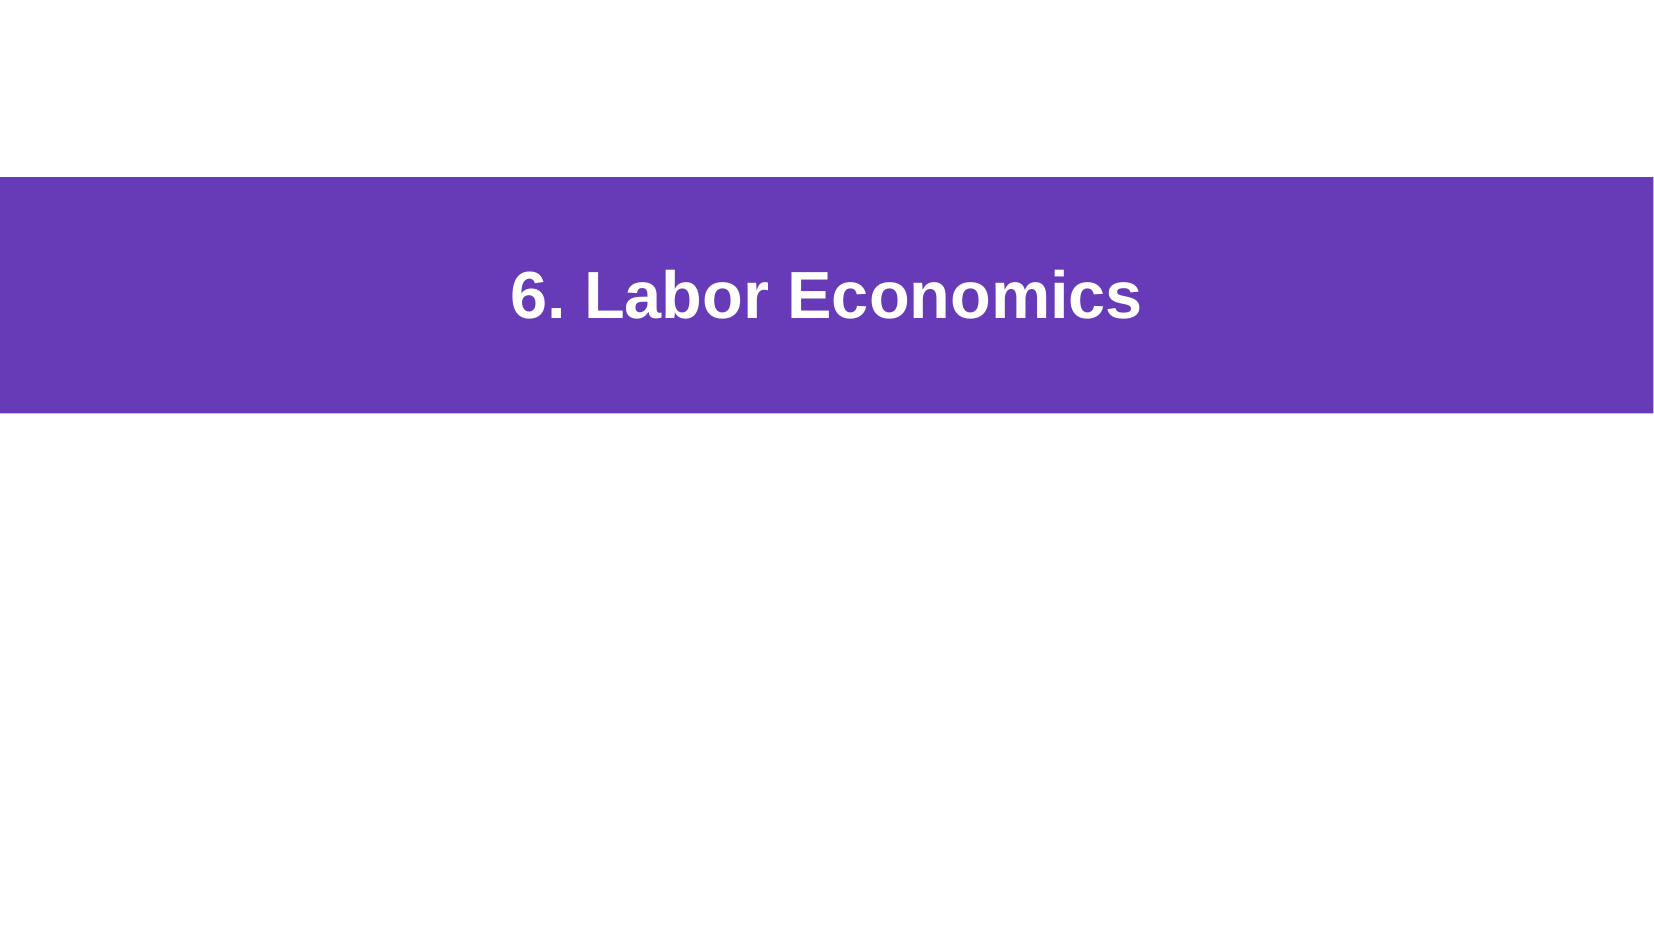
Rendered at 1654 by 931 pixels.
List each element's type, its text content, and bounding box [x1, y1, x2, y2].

title 6. Labor Economics [0, 177, 1654, 414]
